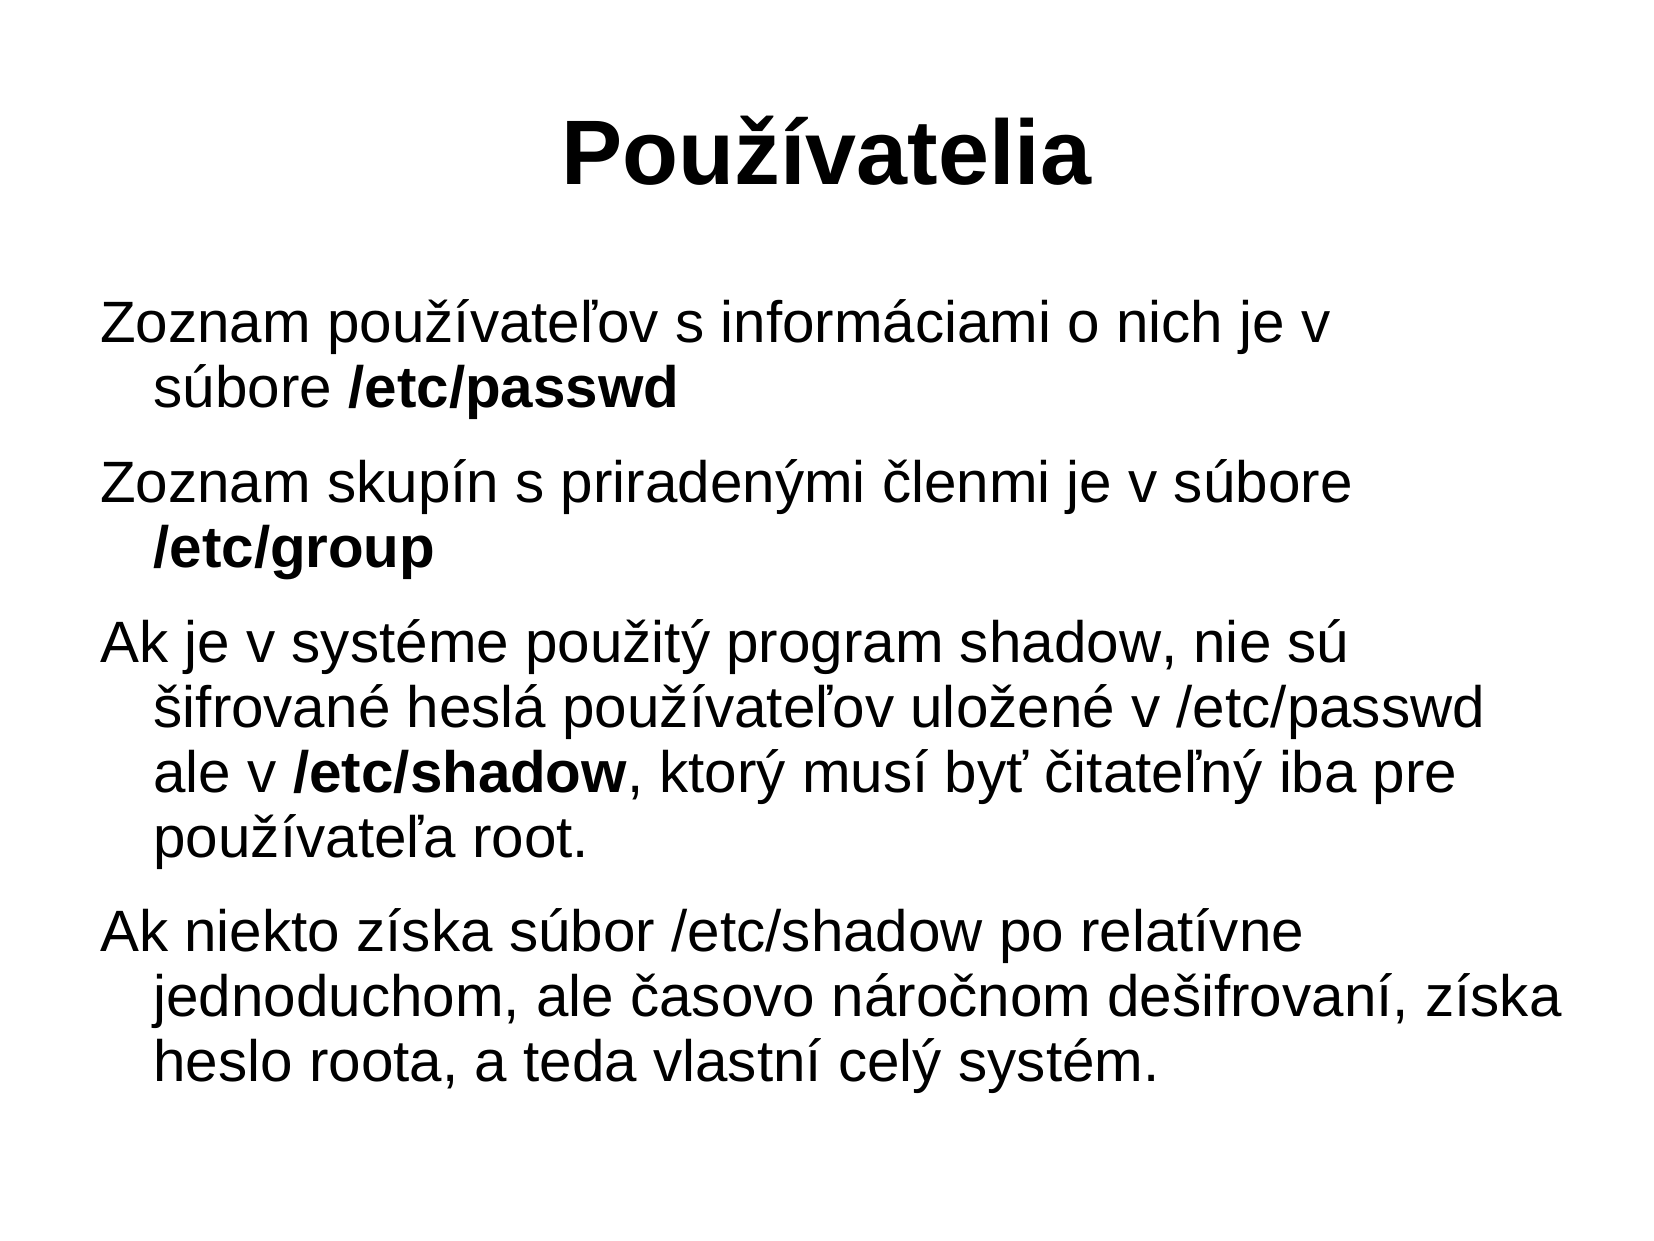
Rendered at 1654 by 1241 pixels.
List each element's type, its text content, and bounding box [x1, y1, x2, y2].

list Zoznam používateľov s informáciami o nich je v súbore /etc/passwd Zoznam skupín s priradenými členmi je v súbore /etc/group Ak je v systéme použitý program shadow, nie sú šifrované heslá používateľov uložené v /etc/passwd ale v /etc/shadow, ktorý musí byť čitateľný iba pre používateľa root. Ak niekto získa súbor /etc/shadow po relatívne jednoduchom, ale časovo náročnom dešifrovaní, získa heslo roota, a teda vlastní celý systém. [82, 290, 1571, 1109]
title Používatelia [82, 49, 1571, 257]
